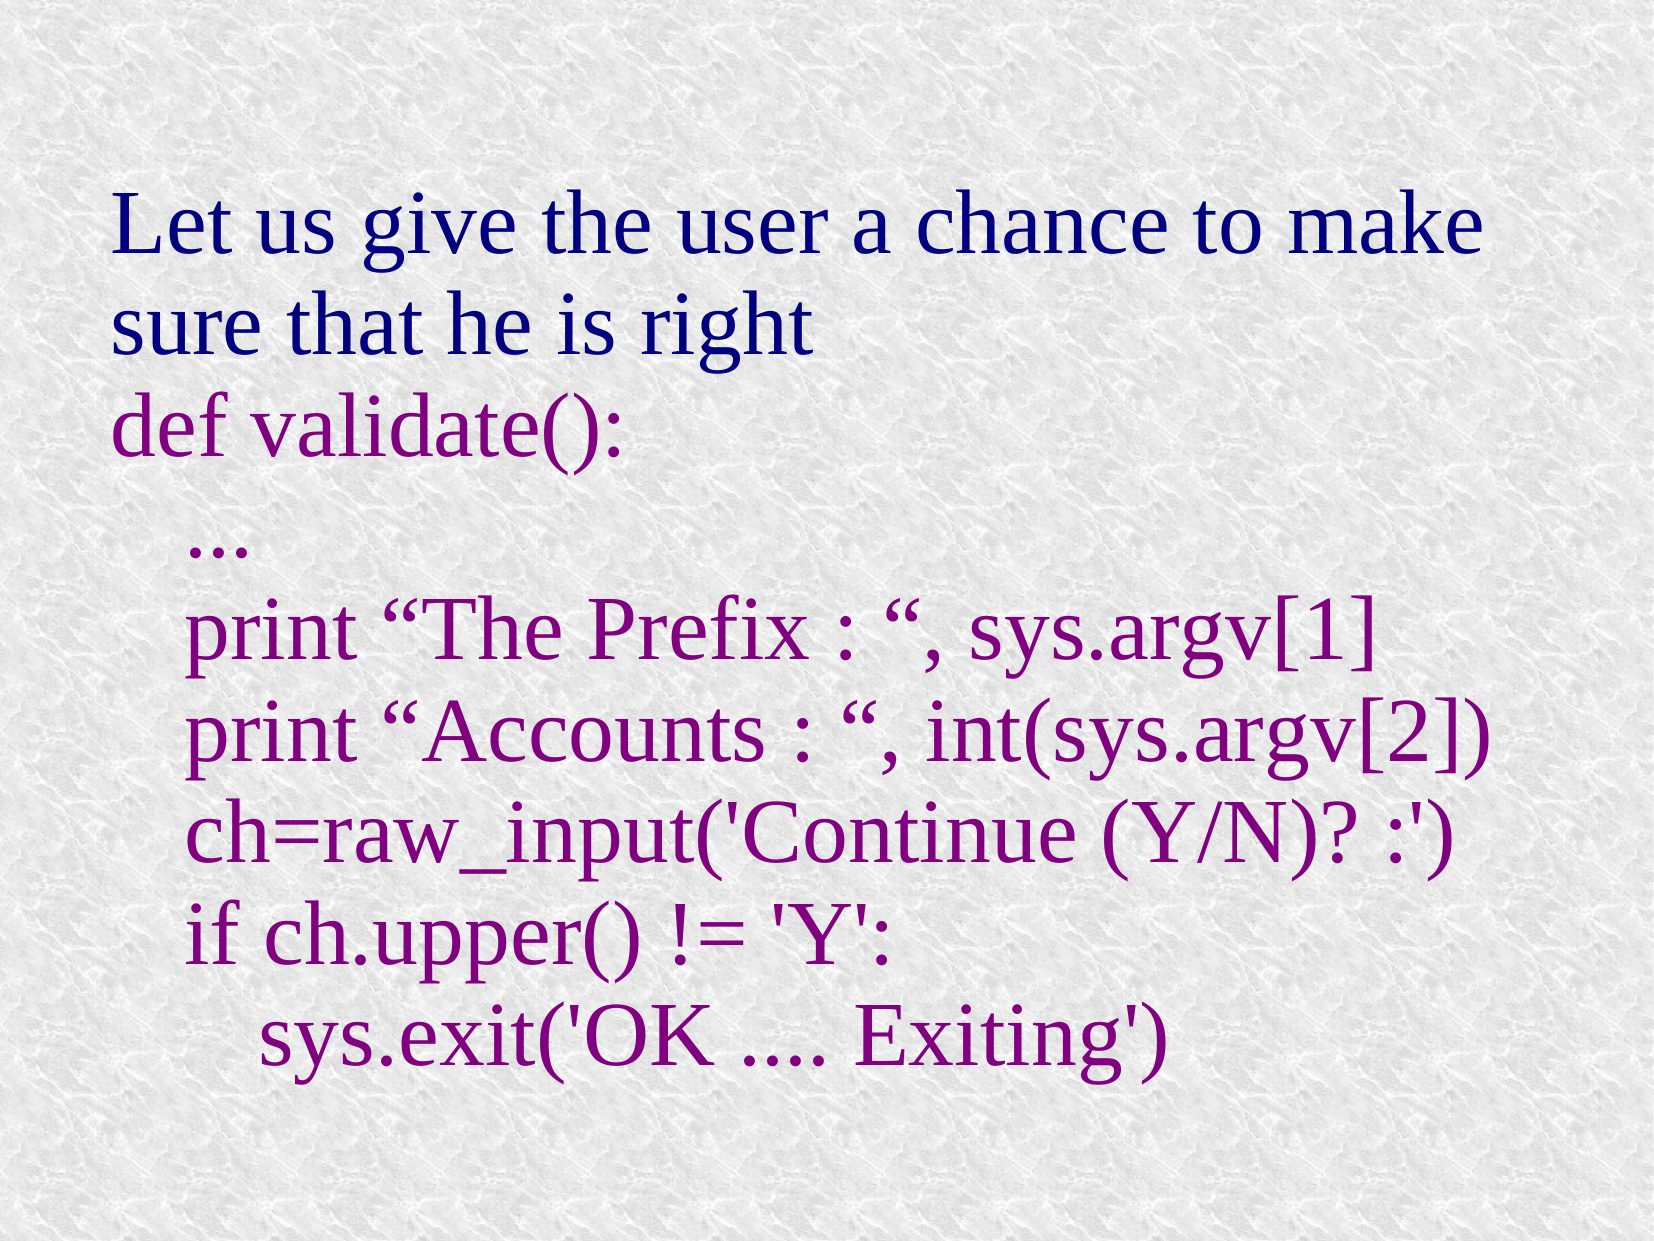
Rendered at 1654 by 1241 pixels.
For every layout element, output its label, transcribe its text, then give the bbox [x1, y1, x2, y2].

picture [0, 0, 1654, 1241]
title Let us give the user a chance to make sure that he is right def validate(): ... print “The Prefix : “, sys.argv[1] print “Accounts : “, int(sys.argv[2]) ch=raw_input('Continue (Y/N)? :') if ch.upper() != 'Y': sys.exit('OK .... Exiting') [110, 127, 1523, 1130]
